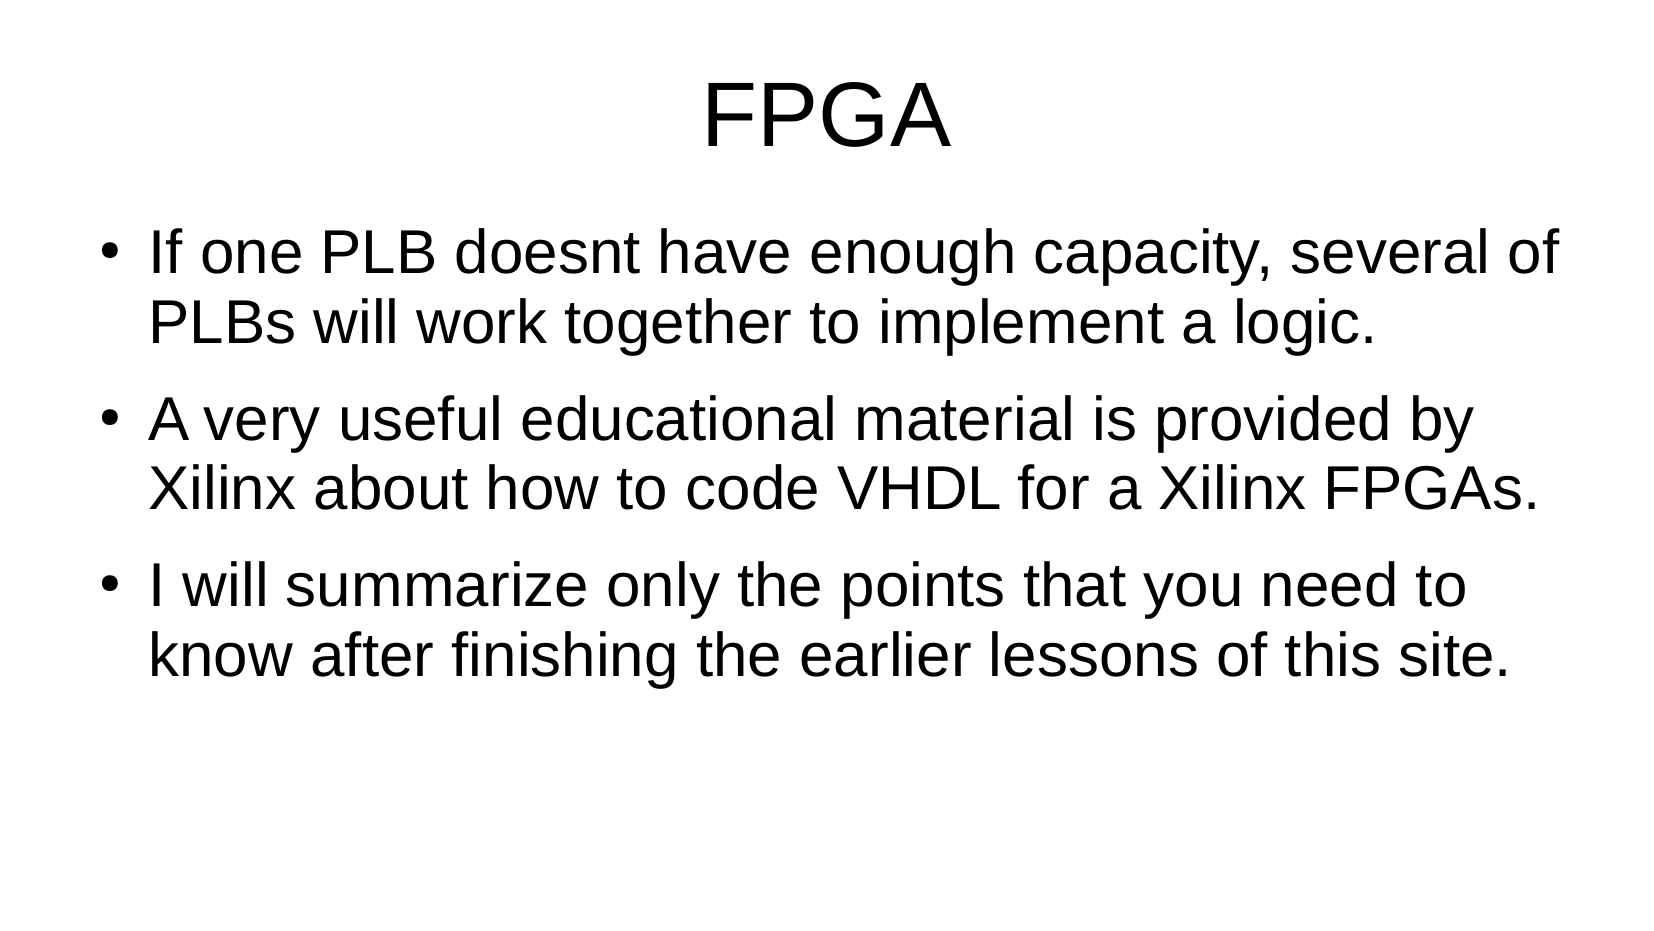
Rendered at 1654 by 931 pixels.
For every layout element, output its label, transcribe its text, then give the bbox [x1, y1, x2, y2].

title FPGA [82, 37, 1571, 193]
list If one PLB doesnt have enough capacity, several of PLBs will work together to implement a logic. A very useful educational material is provided by Xilinx about how to code VHDL for a Xilinx FPGAs. I will summarize only the points that you need to know after finishing the earlier lessons of this site. [82, 217, 1571, 758]
